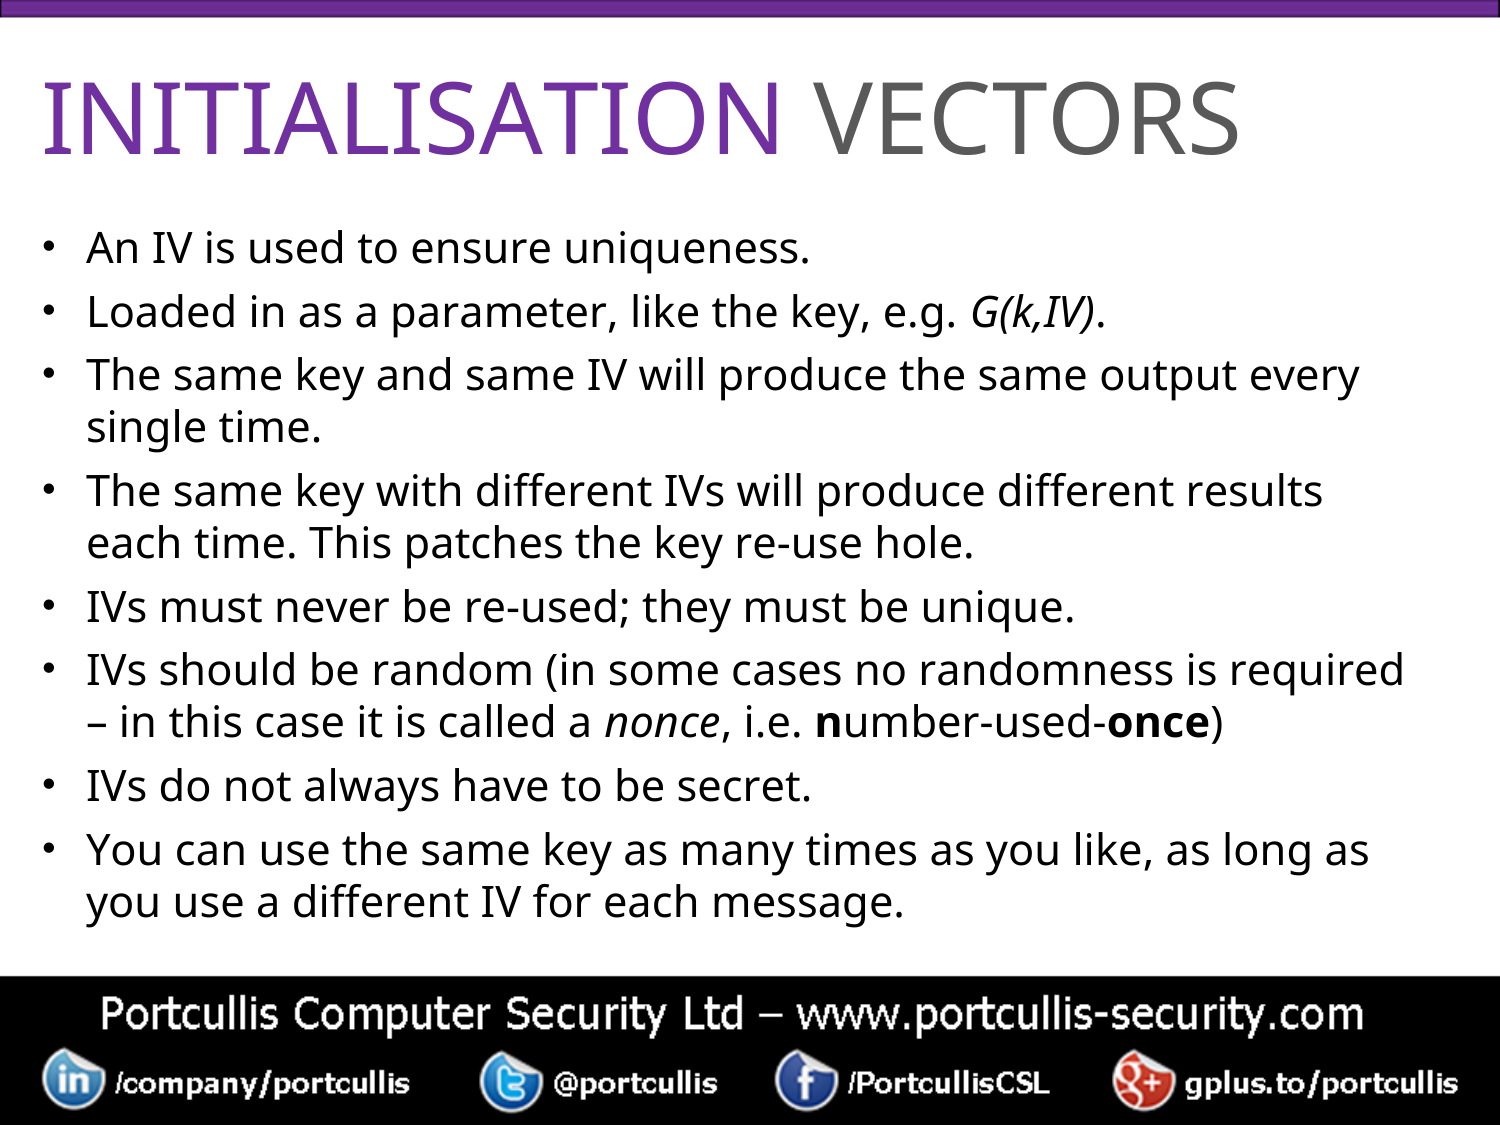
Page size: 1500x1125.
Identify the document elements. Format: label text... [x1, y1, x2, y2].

list An IV is used to ensure uniqueness. Loaded in as a parameter, like the key, e.g. G(k,IV). The same key and same IV will produce the same output every single time. The same key with different IVs will produce different results each time. This patches the key re-use hole. IVs must never be re-used; they must be unique. IVs should be random (in some cases no randomness is required – in this case it is called a nonce, i.e. number-used-once) IVs do not always have to be secret. You can use the same key as many times as you like, as long as you use a different IV for each message. [41, 219, 1428, 965]
title INITIALISATION VECTORS [41, 42, 1434, 202]
picture [0, 0, 1500, 1125]
